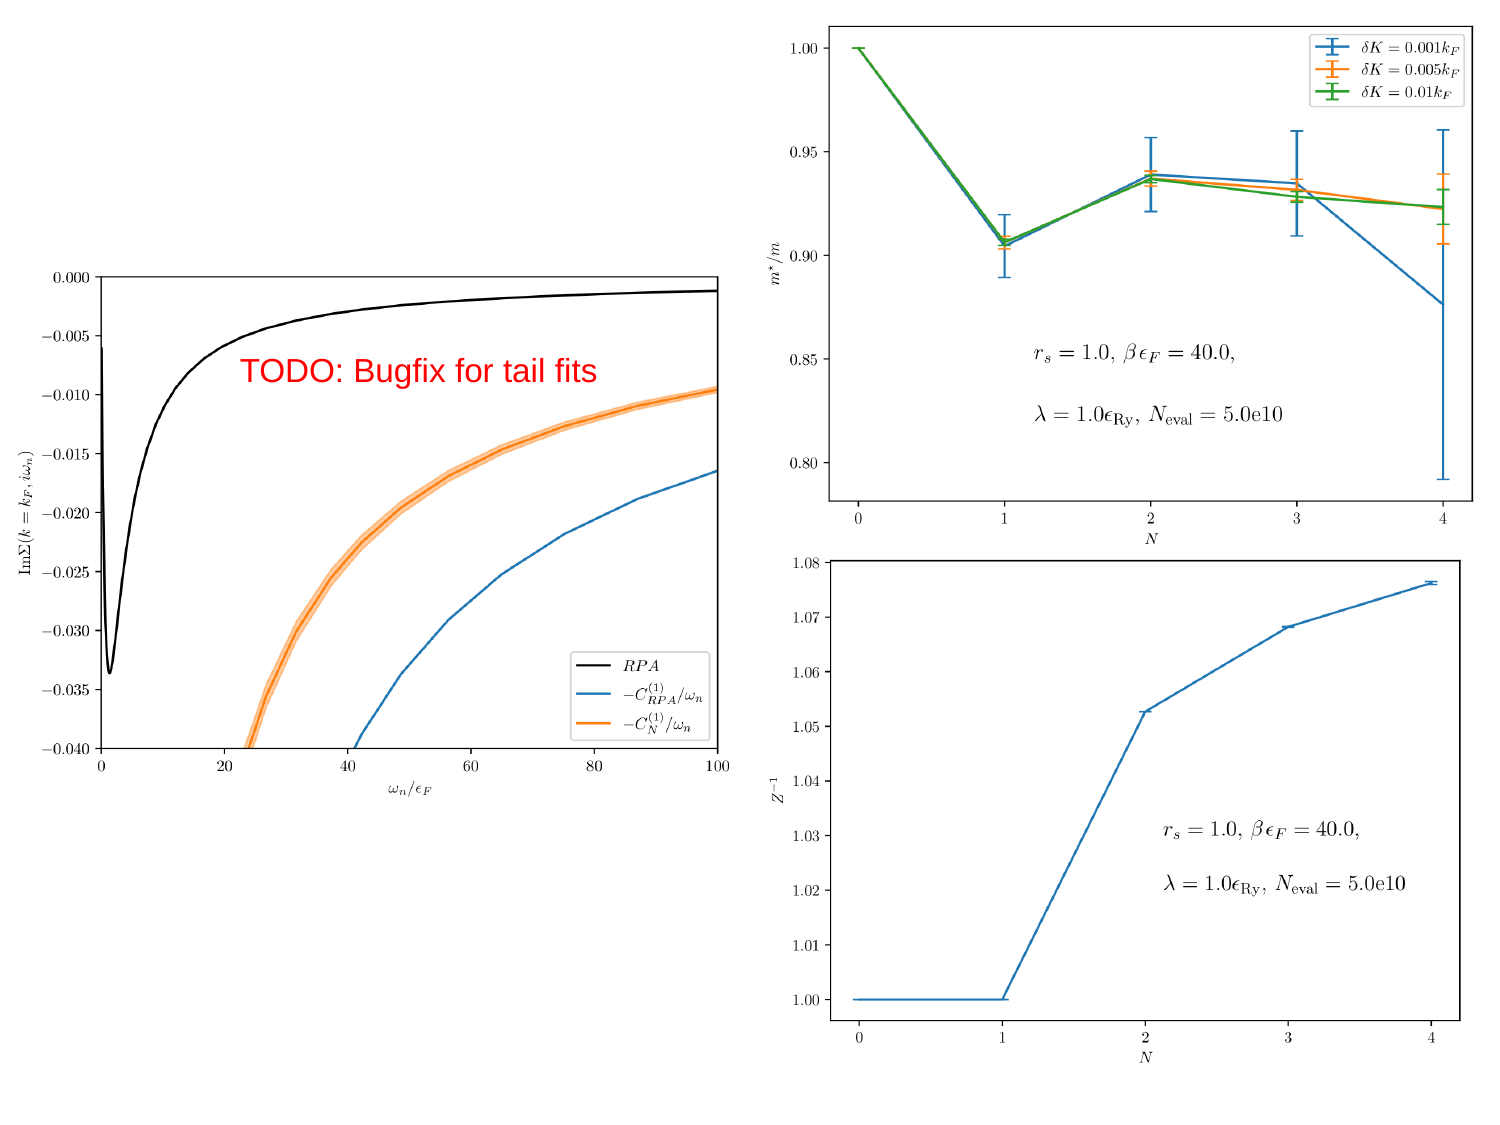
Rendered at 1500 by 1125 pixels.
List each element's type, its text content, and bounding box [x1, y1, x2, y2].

text_box TODO: Bugfix for tail fits [225, 345, 616, 465]
picture [759, 14, 1486, 1069]
picture [4, 258, 743, 811]
